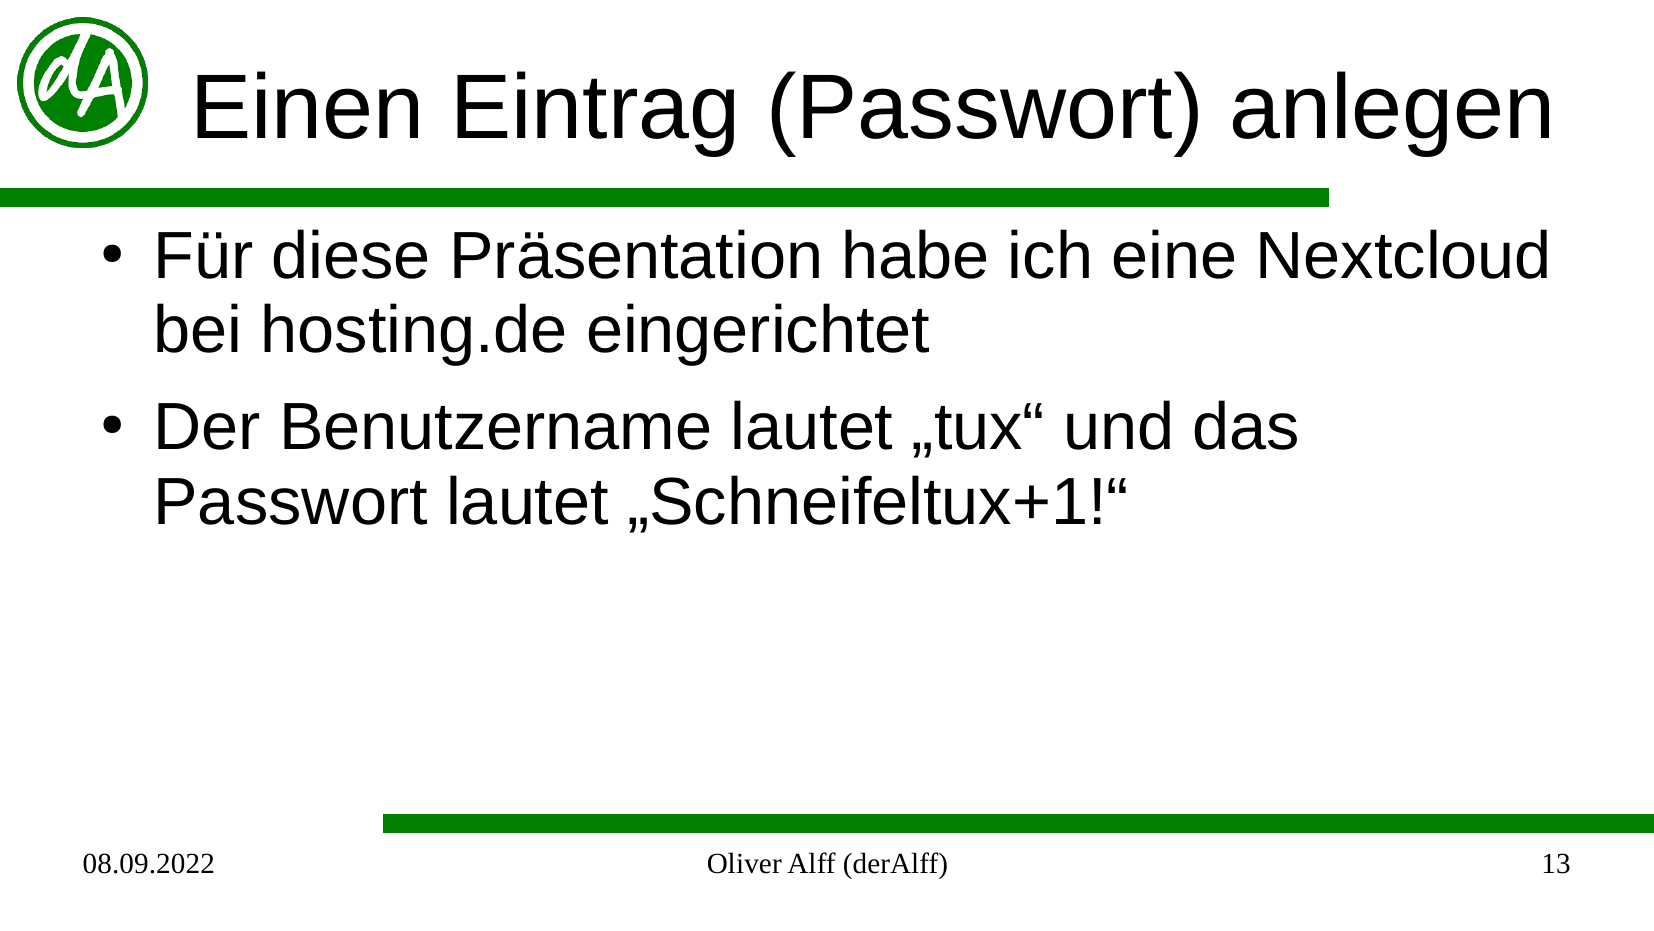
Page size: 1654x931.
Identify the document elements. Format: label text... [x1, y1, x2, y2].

list Für diese Präsentation habe ich eine Nextcloud bei hosting.de eingerichtet Der Benutzername lautet „tux“ und das Passwort lautet „Schneifeltux+1!“ [82, 217, 1571, 798]
picture [17, 17, 148, 148]
title Einen Eintrag (Passwort) anlegen [177, 37, 1571, 178]
